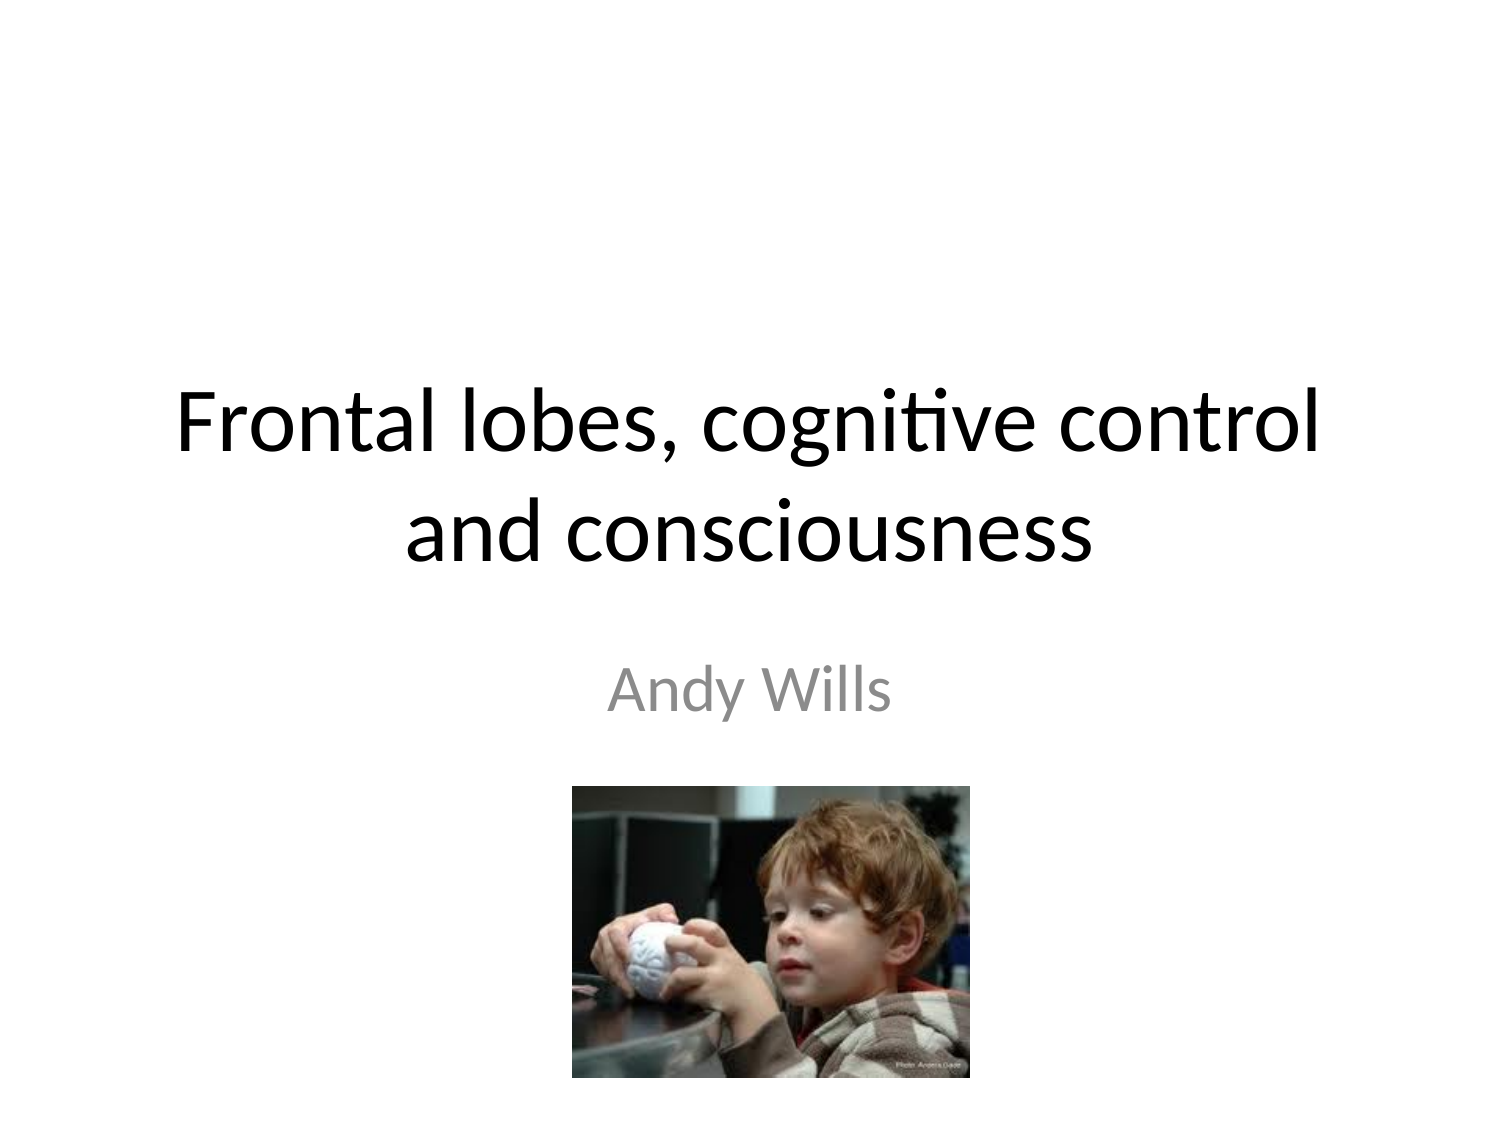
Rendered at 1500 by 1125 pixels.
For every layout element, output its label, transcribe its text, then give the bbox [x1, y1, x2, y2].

text_box Andy Wills [225, 637, 1275, 925]
text_box Frontal lobes, cognitive control and consciousness [112, 349, 1388, 591]
picture [572, 786, 970, 1078]
